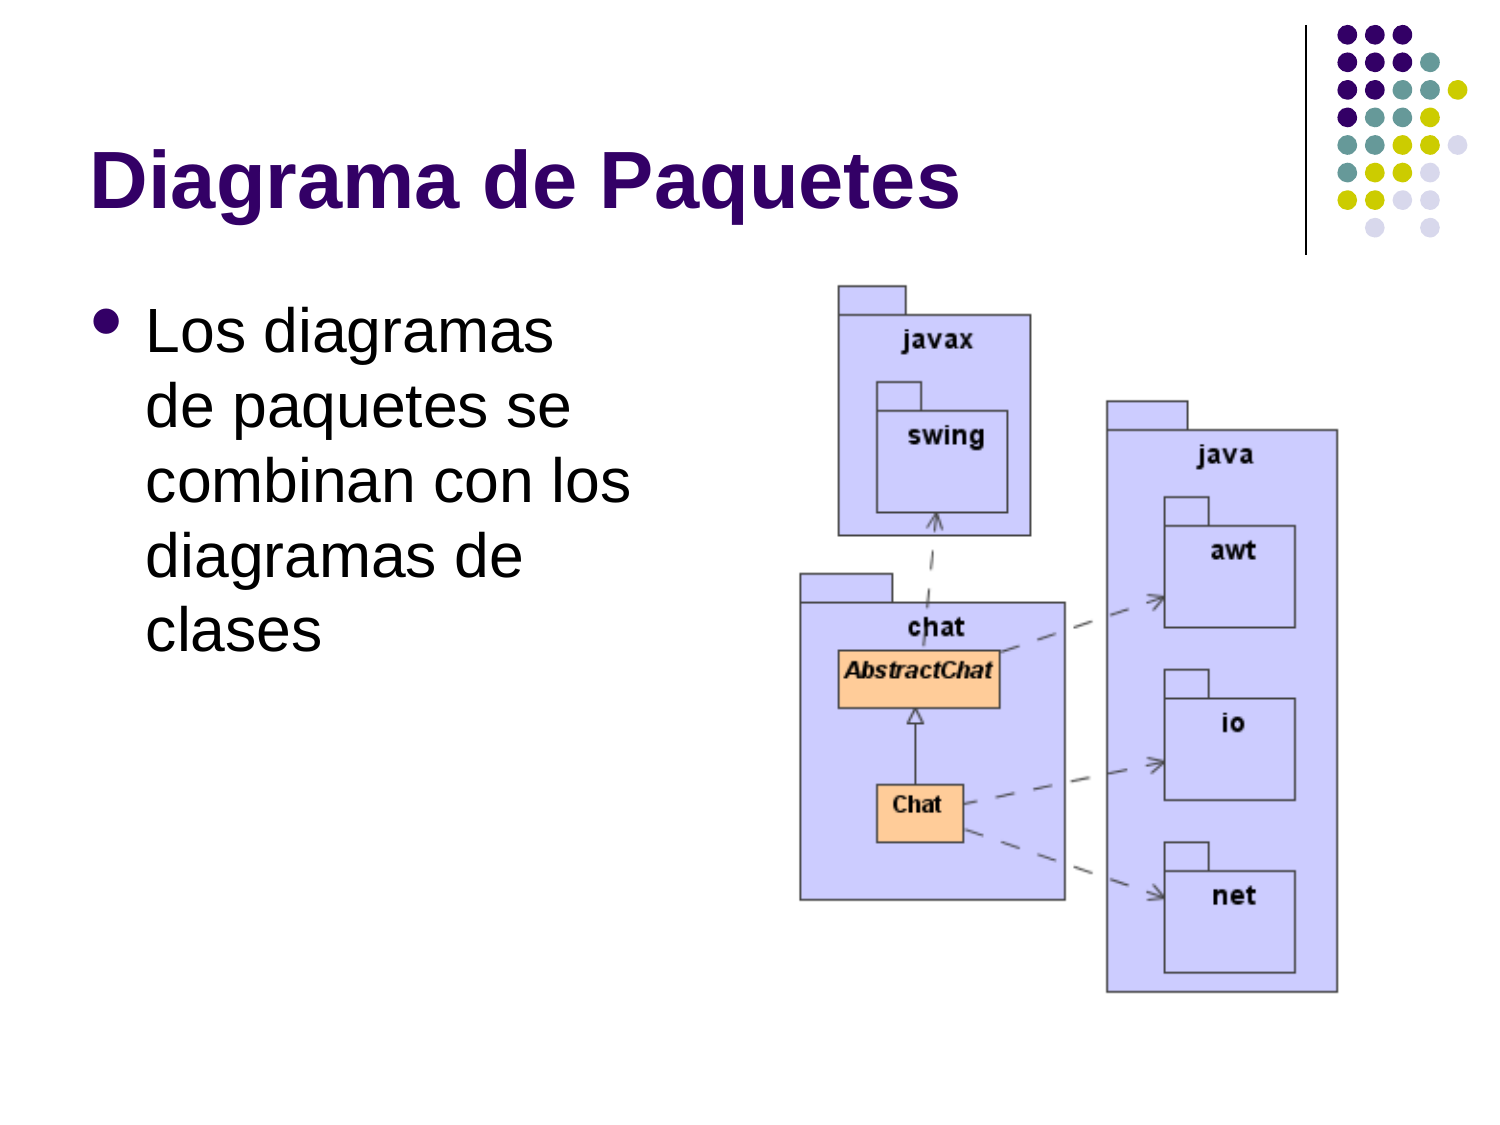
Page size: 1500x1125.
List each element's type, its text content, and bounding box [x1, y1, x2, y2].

list Los diagramas de paquetes se combinan con los diagramas de clases [74, 282, 656, 1006]
title Diagrama de Paquetes [74, 20, 1313, 233]
picture [750, 255, 1375, 1024]
